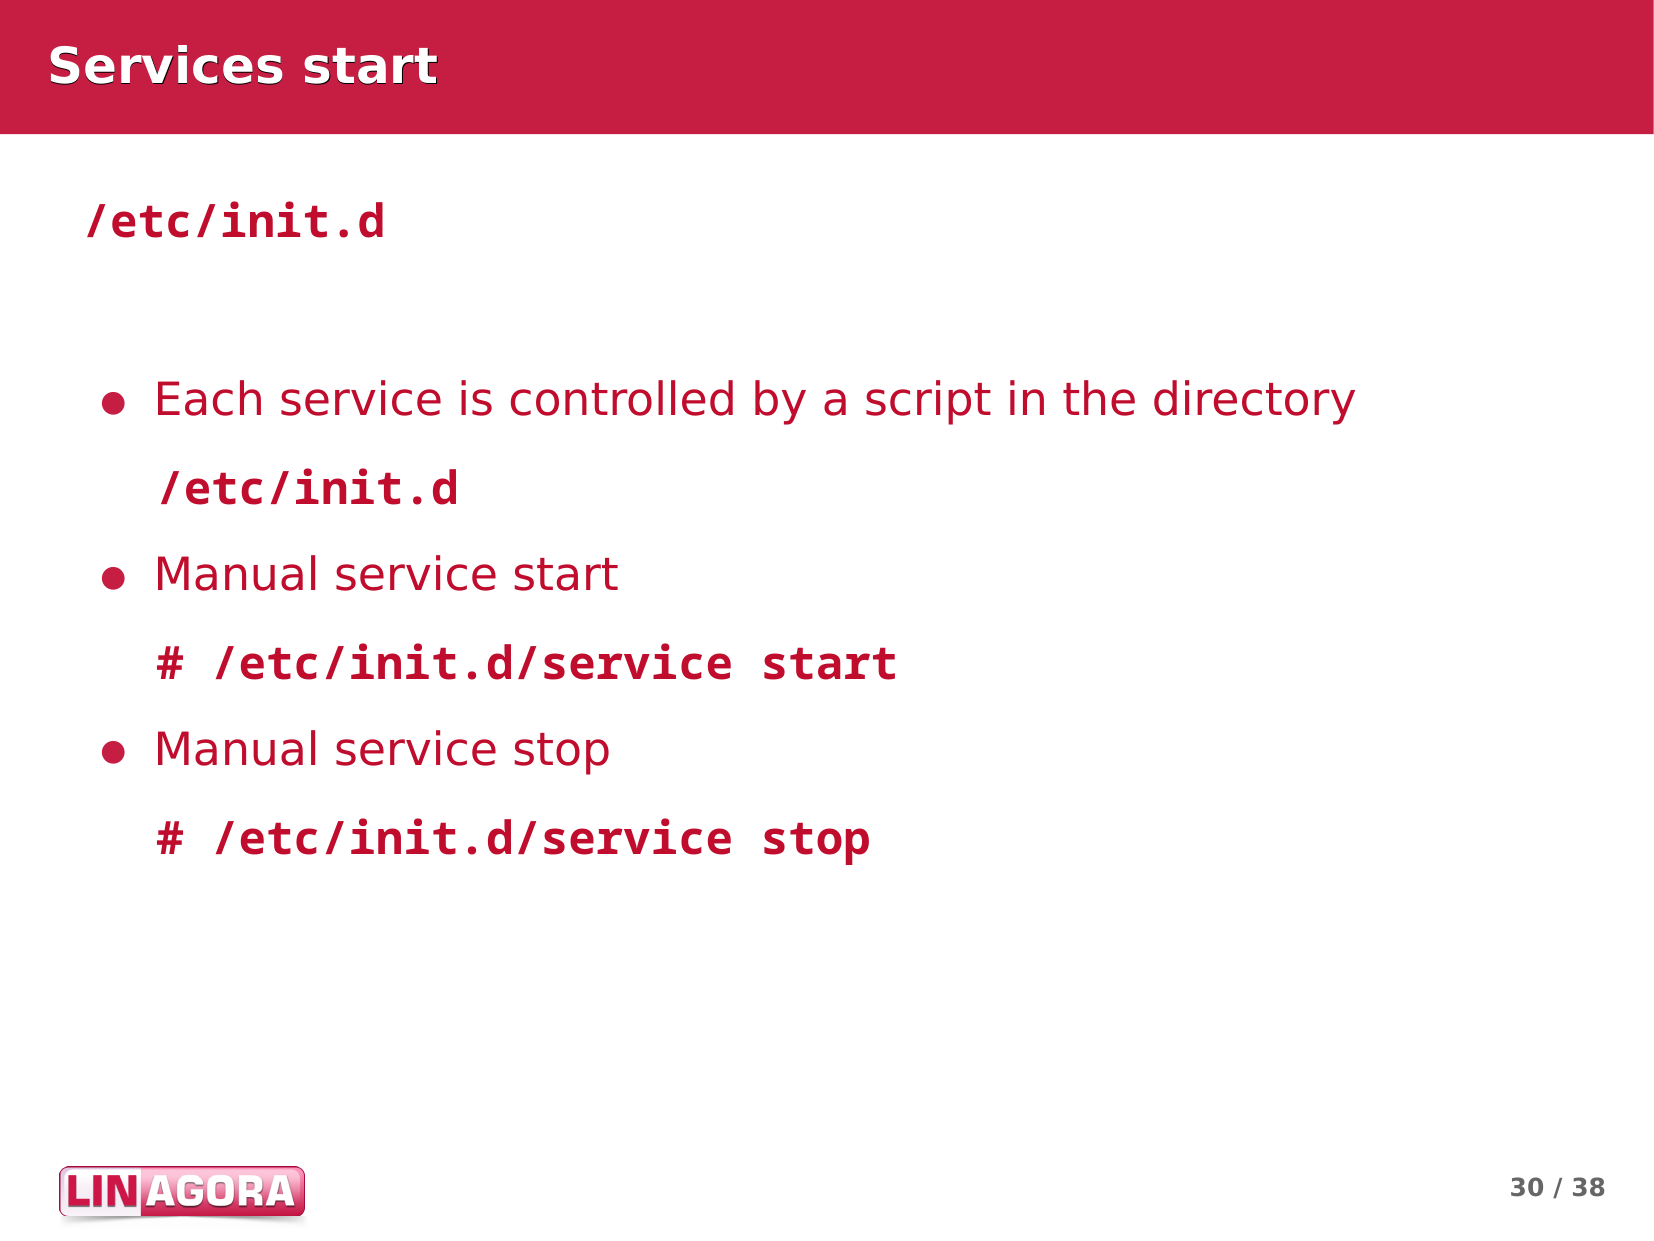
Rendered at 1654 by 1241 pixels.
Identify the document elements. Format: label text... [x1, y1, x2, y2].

title Services start [47, 7, 1624, 126]
picture [59, 1166, 308, 1229]
list /etc/init.d Each service is controlled by a script in the directory /etc/init.d Manual service start # /etc/init.d/service start Manual service stop # /etc/init.d/service stop [82, 188, 1571, 1134]
